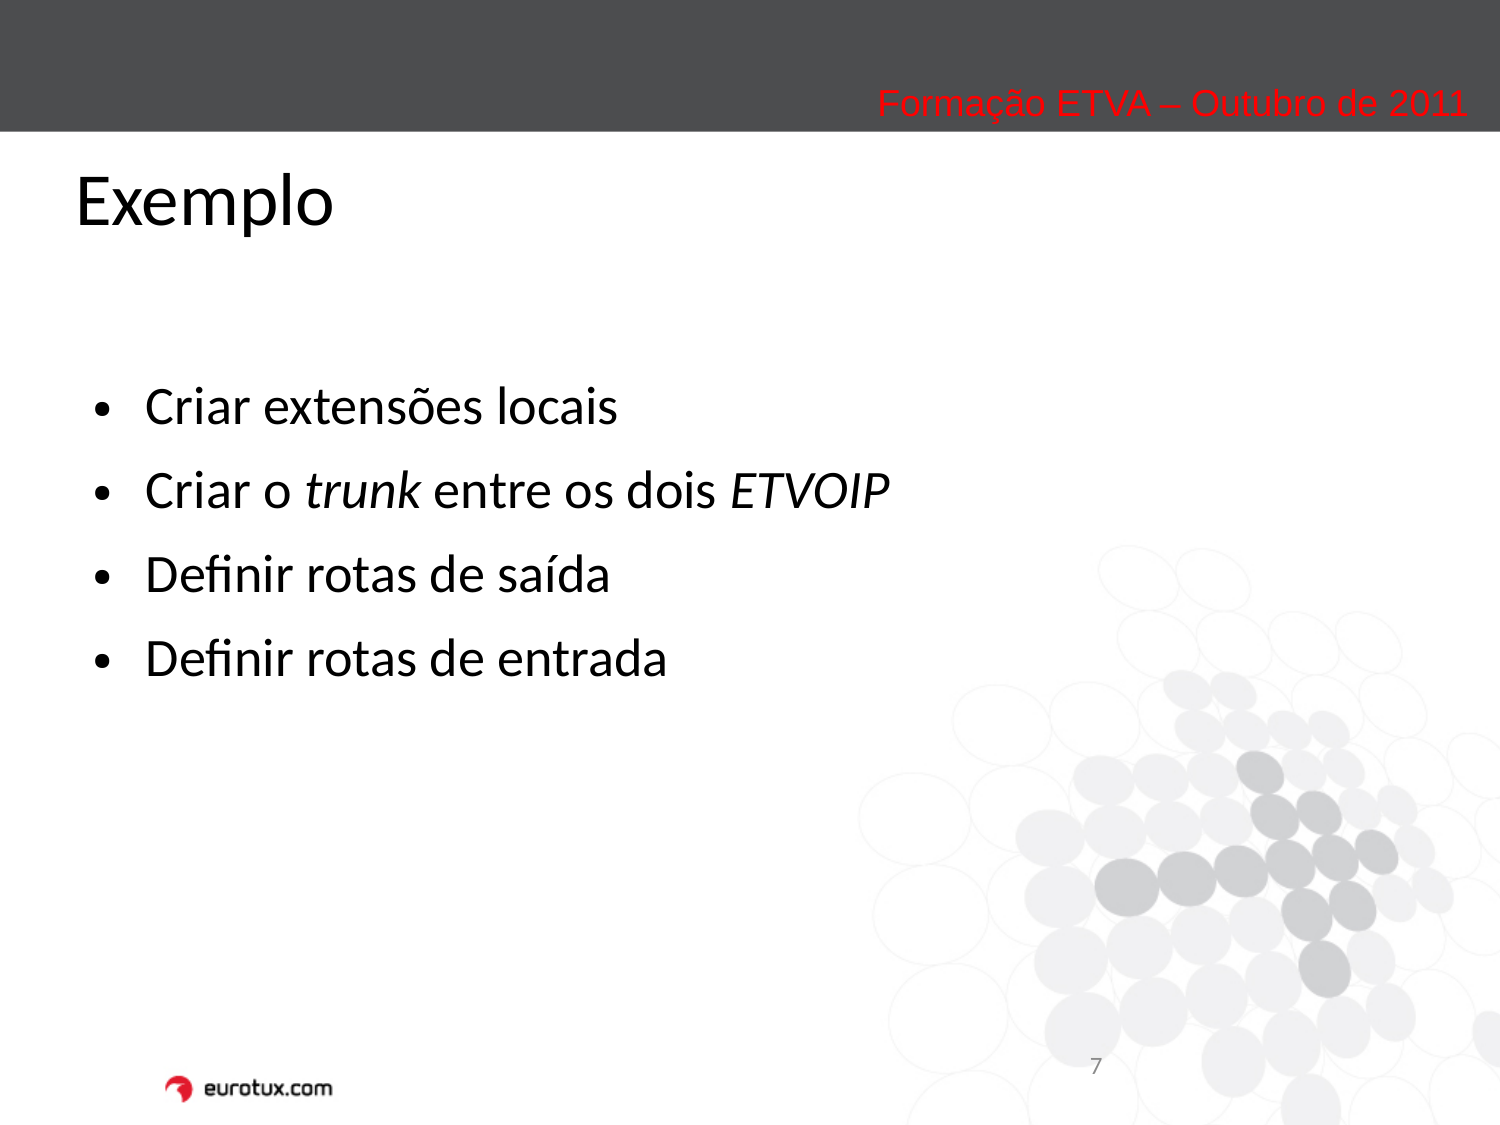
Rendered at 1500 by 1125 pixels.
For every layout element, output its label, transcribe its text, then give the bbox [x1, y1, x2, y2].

list Criar extensões locais Criar o trunk entre os dois ETVOIP Definir rotas de saída Definir rotas de entrada [75, 299, 1425, 1043]
picture [0, 0, 1500, 1125]
title Exemplo [75, 112, 1425, 299]
